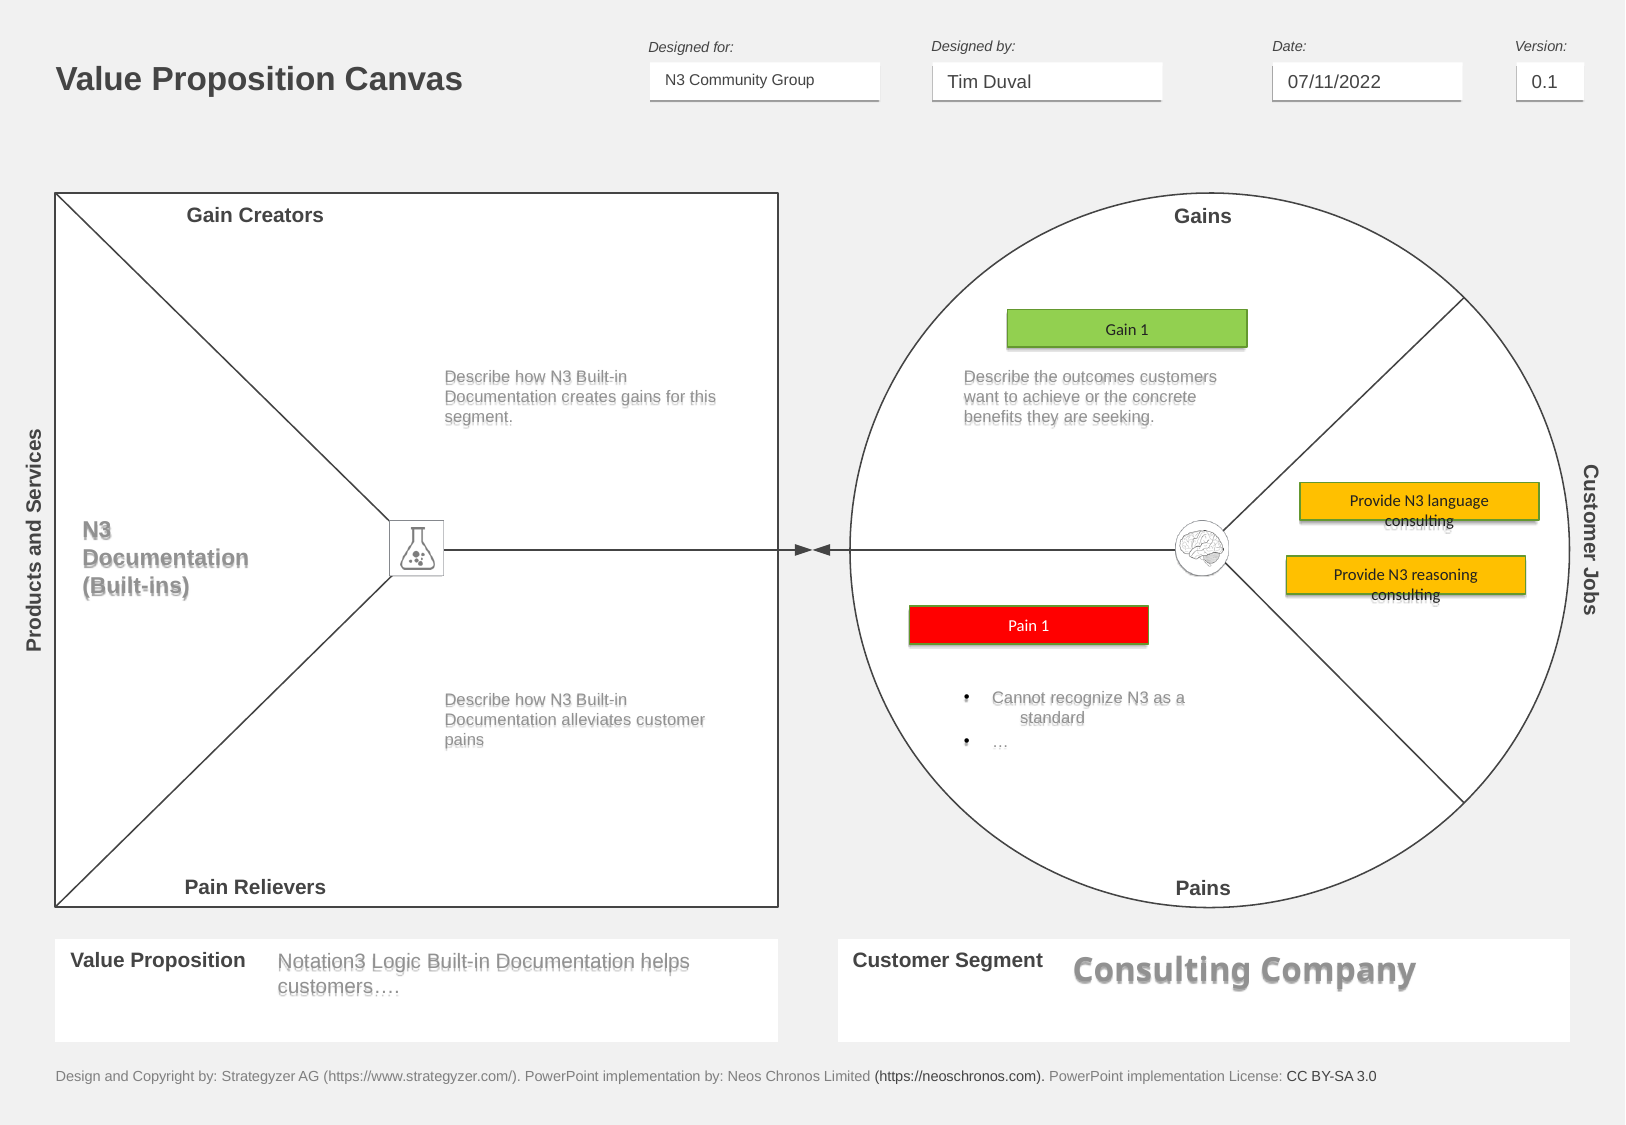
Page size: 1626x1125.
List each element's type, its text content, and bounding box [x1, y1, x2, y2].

list N3 Community Group [650, 62, 881, 100]
list 07/11/2022 [1272, 62, 1463, 100]
text_box Provide N3 language consulting [1300, 483, 1539, 520]
list Consulting Company [1057, 940, 1572, 1041]
list Describe how N3 Built-in Documentation alleviates customer pains [429, 575, 755, 863]
list Describe the outcomes customers want to achieve or the concrete benefits they are seeking. [948, 267, 1247, 526]
list Describe how N3 Built-in Documentation creates gains for this segment. [429, 267, 755, 526]
list Tim Duval [932, 62, 1163, 100]
text_box Gain 1 [1008, 310, 1247, 347]
list N3 Documentation (Built-ins) [67, 387, 276, 726]
list Notation3 Logic Built-in Documentation helps customers…. [262, 940, 775, 1041]
list 0.1 [1516, 62, 1585, 100]
text_box Pain 1 [909, 606, 1149, 644]
text_box Design and Copyright by: Strategyzer AG (https://www.strategyzer.com/). PowerPoint implementation by: Neos Chronos Limited (https://neoschronos.com). PowerPoint implementation License: CC BY-SA 3.0 [41, 1059, 1584, 1109]
list Cannot recognize N3 as a standard … [948, 575, 1247, 863]
text_box Provide N3 reasoning consulting [1286, 556, 1526, 594]
